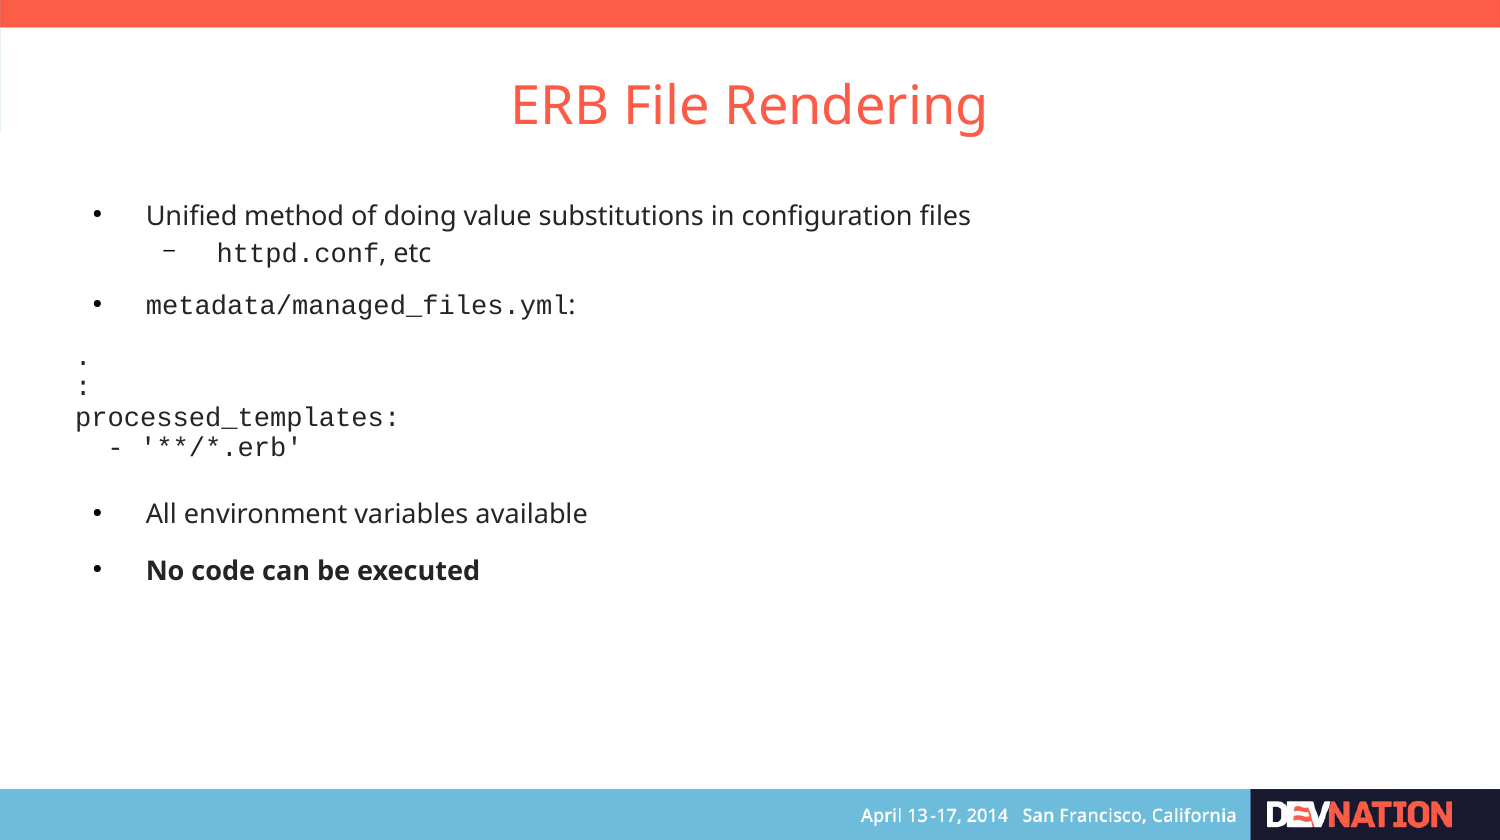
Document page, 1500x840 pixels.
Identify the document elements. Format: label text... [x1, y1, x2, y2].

title ERB File Rendering [74, 33, 1425, 174]
list Unified method of doing value substitutions in configuration files httpd.conf, etc metadata/managed_files.yml: . : processed_templates: - '**/*.erb' All environment variables available No code can be executed [74, 196, 1425, 461]
picture [0, 0, 1500, 840]
